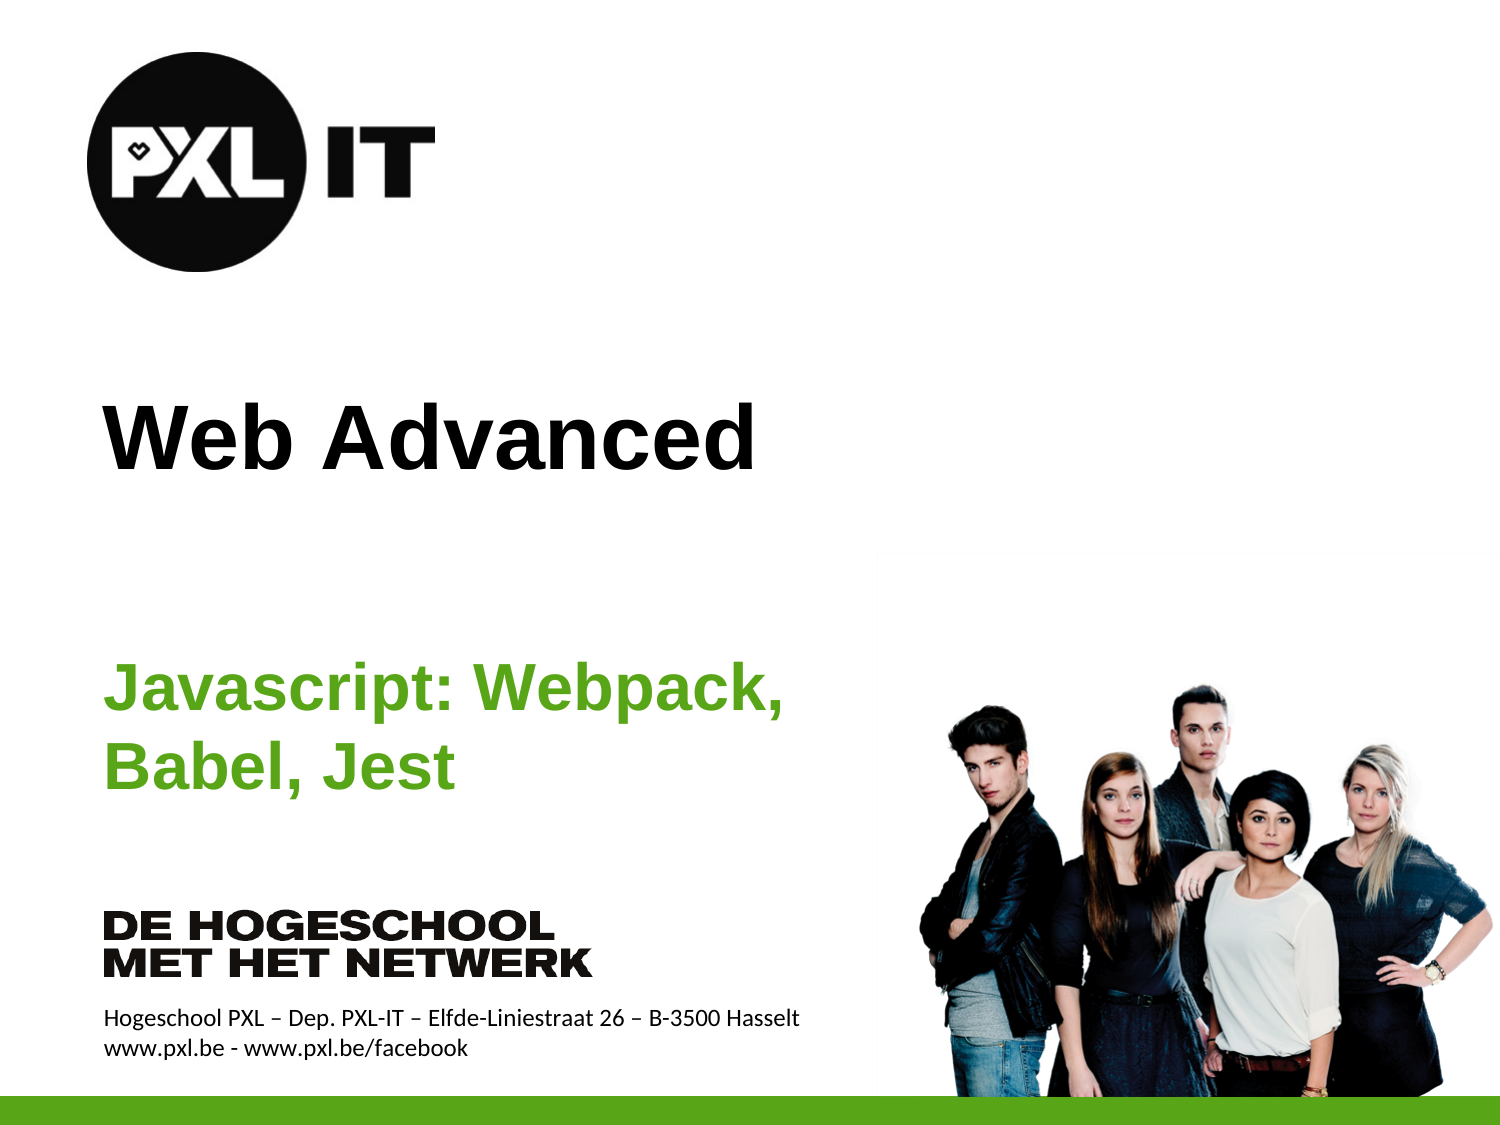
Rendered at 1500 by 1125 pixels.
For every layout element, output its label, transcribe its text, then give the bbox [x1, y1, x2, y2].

text_box Javascript: Webpack, Babel, Jest [88, 635, 878, 823]
picture [104, 909, 593, 977]
picture [87, 52, 435, 272]
picture [877, 553, 1500, 1097]
text_box Web Advanced [87, 312, 1363, 554]
